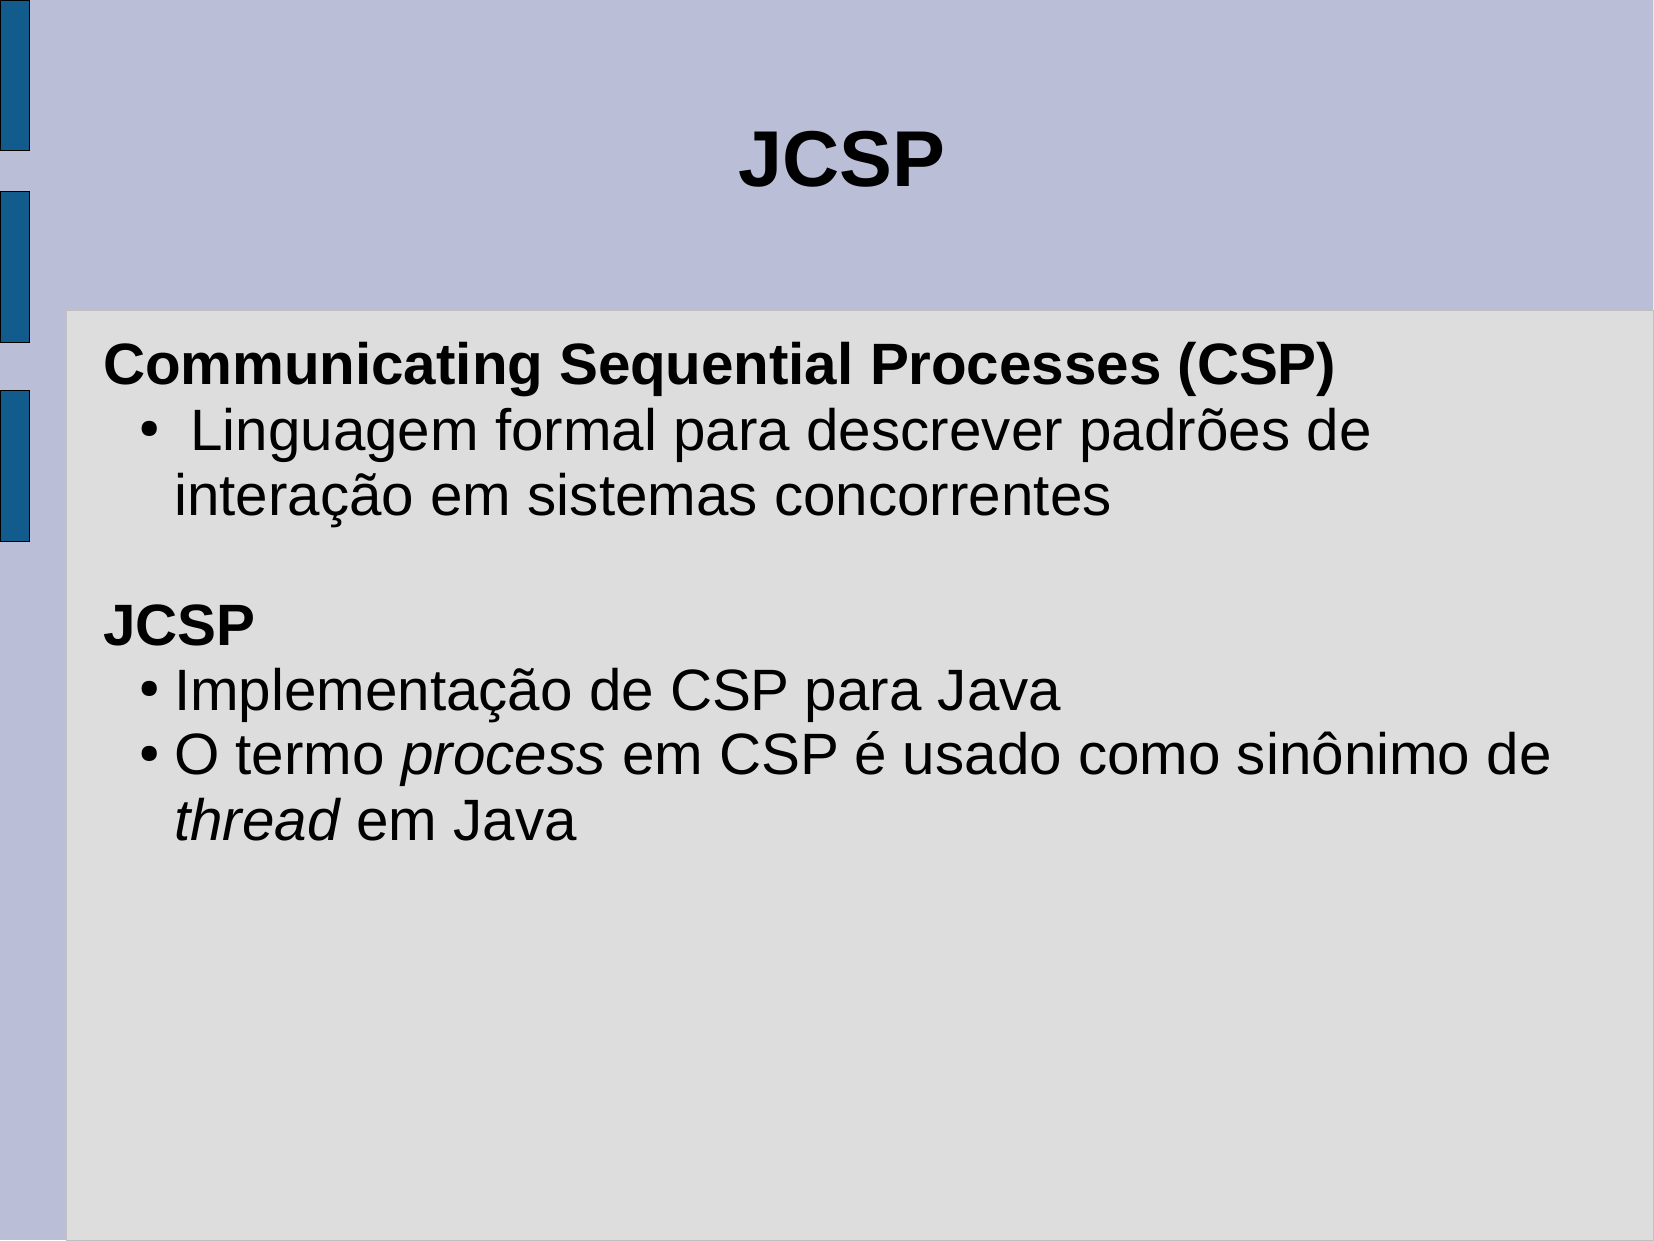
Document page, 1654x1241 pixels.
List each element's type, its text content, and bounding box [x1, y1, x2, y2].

text_box JCSP [29, 41, 1654, 278]
text_box Communicating Sequential Processes (CSP) Linguagem formal para descrever padrões de interação em sistemas concorrentes JCSP Implementação de CSP para Java O termo process em CSP é usado como sinônimo de thread em Java [88, 324, 1595, 1182]
